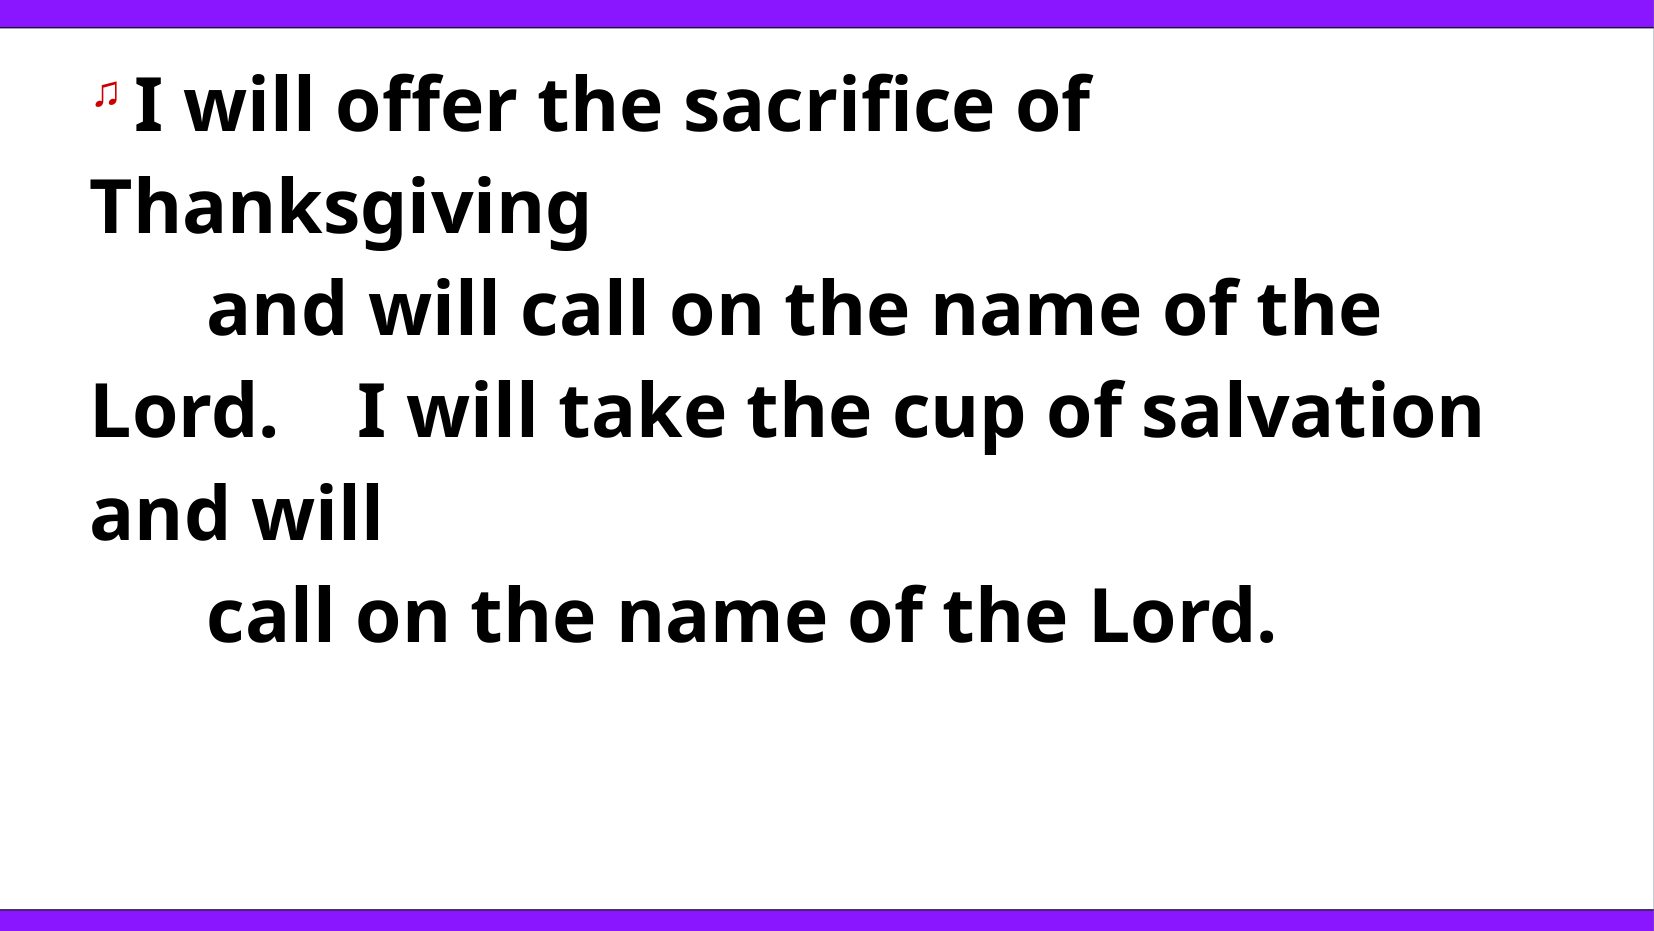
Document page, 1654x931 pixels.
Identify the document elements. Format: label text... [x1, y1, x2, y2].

text_box ♫ I will offer the sacrifice of Thanksgiving and will call on the name of the Lord. I will take the cup of salvation and will call on the name of the Lord. [75, 43, 1576, 458]
picture [0, 0, 1654, 931]
